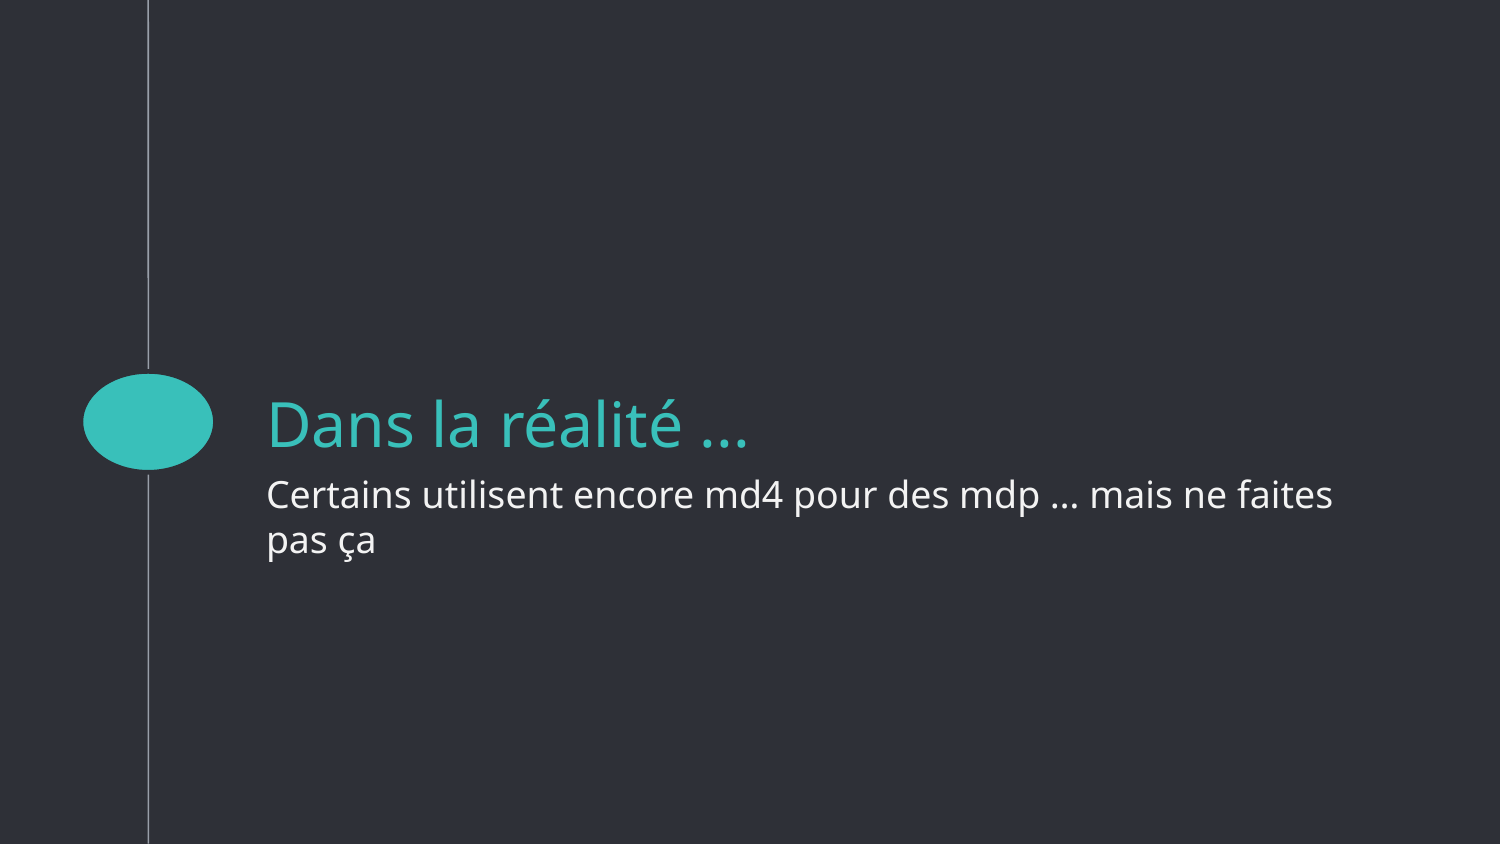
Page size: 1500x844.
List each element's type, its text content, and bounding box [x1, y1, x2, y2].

title Dans la réalité ... [250, 378, 1362, 456]
subtitle Certains utilisent encore md4 pour des mdp … mais ne faites pas ça [250, 456, 1388, 515]
